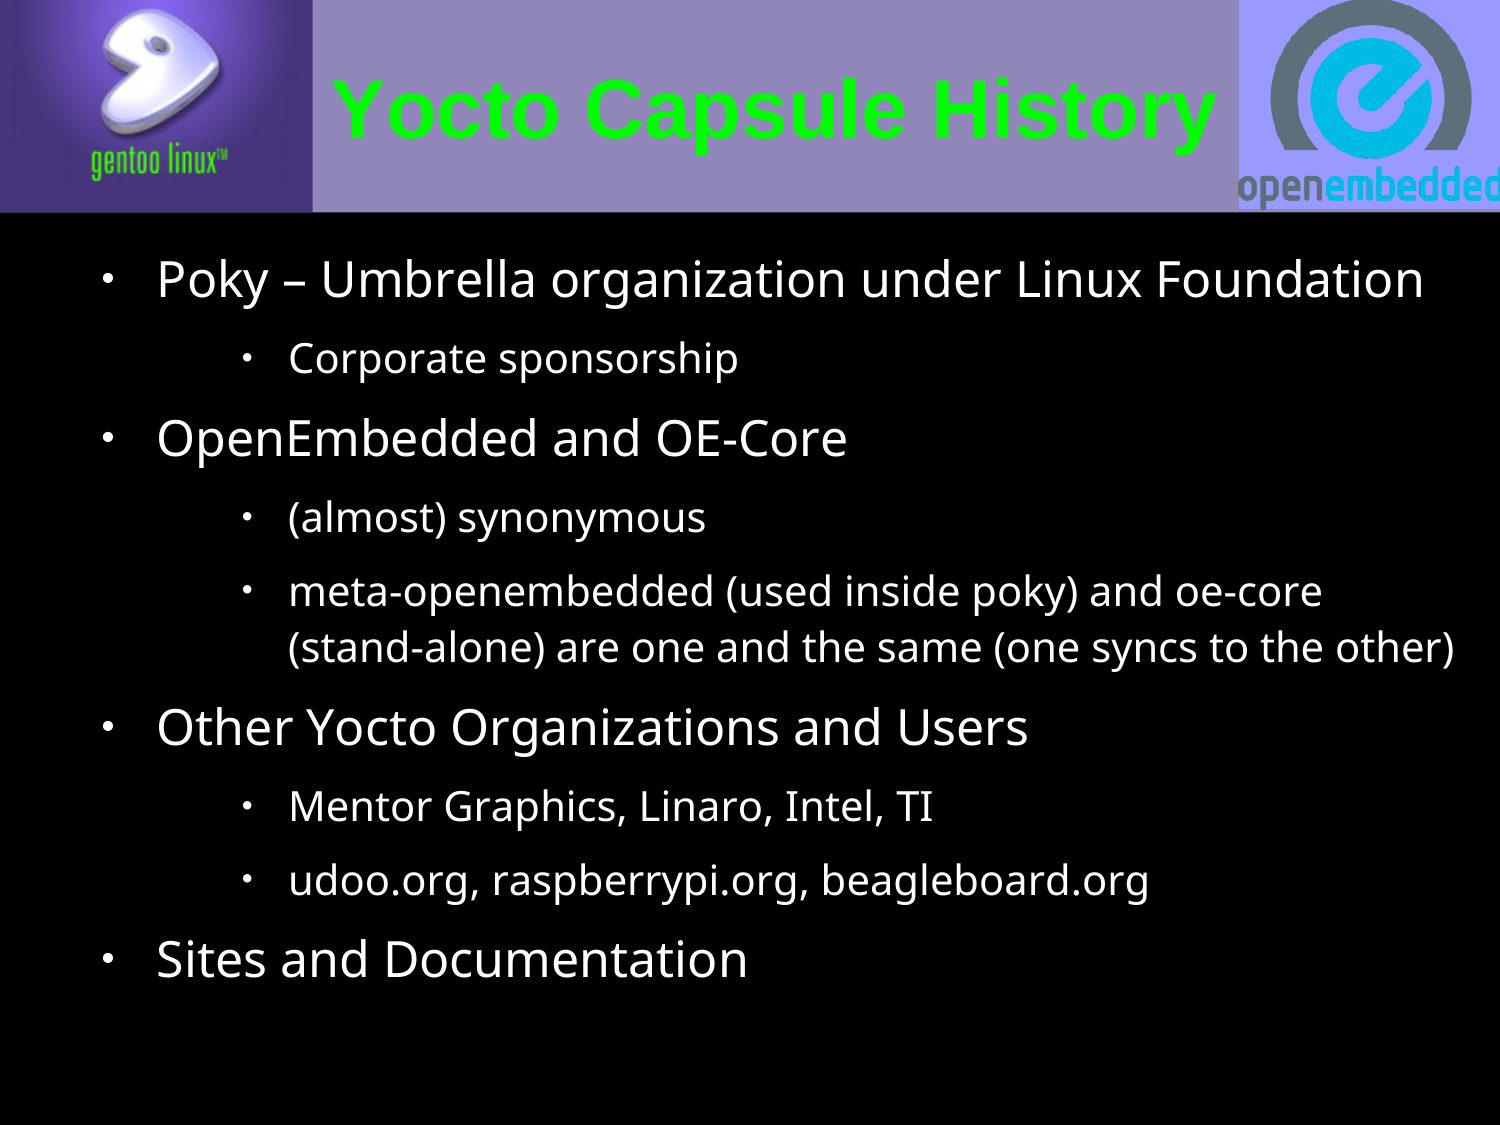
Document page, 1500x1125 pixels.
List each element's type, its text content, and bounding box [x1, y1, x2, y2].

picture [1238, 0, 1500, 210]
picture [0, 0, 302, 184]
title Yocto Capsule History [319, 12, 1230, 201]
list Poky – Umbrella organization under Linux Foundation Corporate sponsorship OpenEmbedded and OE-Core (almost) synonymous meta-openembedded (used inside poky) and oe-core (stand-alone) are one and the same (one syncs to the other) Other Yocto Organizations and Users Mentor Graphics, Linaro, Intel, TI udoo.org, raspberrypi.org, beagleboard.org Sites and Documentation [44, 244, 1467, 1009]
